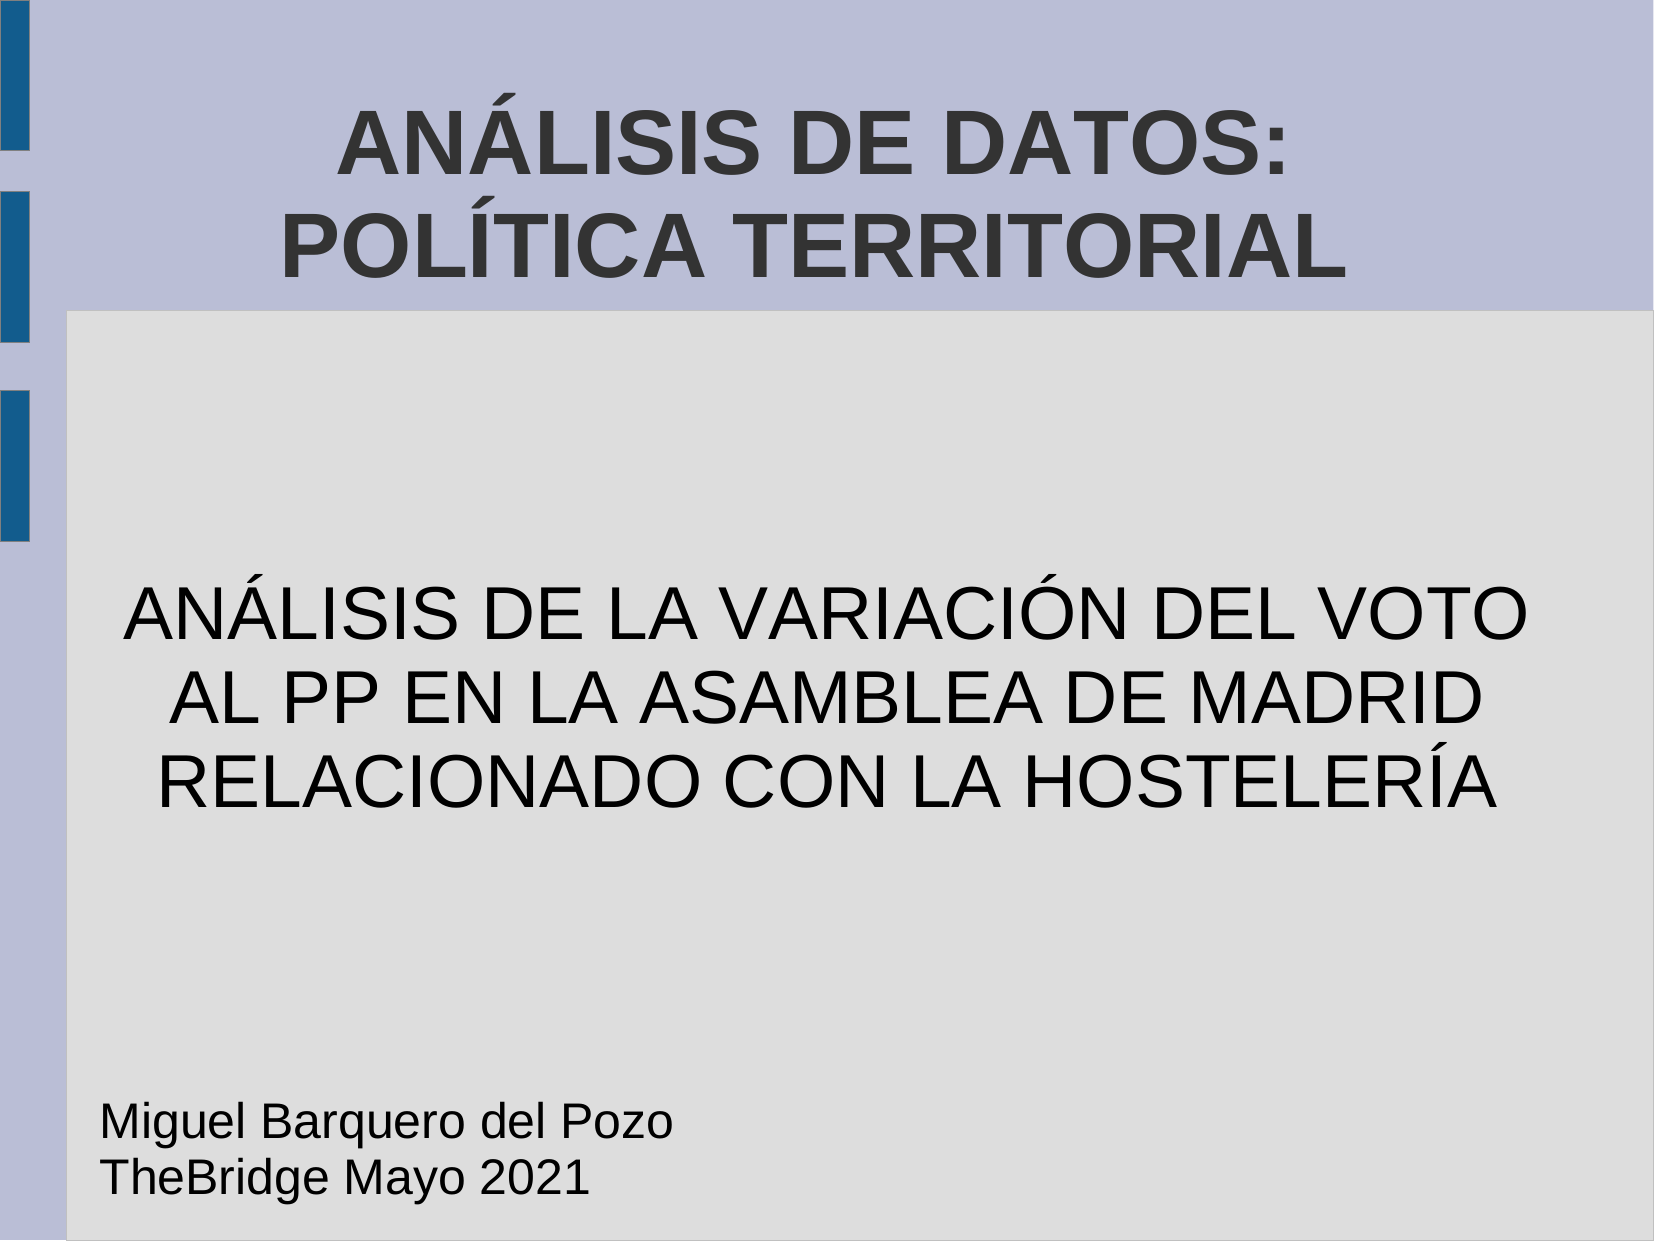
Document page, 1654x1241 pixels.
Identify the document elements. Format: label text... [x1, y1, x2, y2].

list ANÁLISIS DE LA VARIACIÓN DEL VOTO AL PP EN LA ASAMBLEA DE MADRID RELACIONADO CON LA HOSTELERÍA [121, 344, 1534, 824]
list Miguel Barquero del Pozo TheBridge Mayo 2021 [99, 1093, 1512, 1205]
title ANÁLISIS DE DATOS: POLÍTICA TERRITORIAL [121, 91, 1534, 299]
